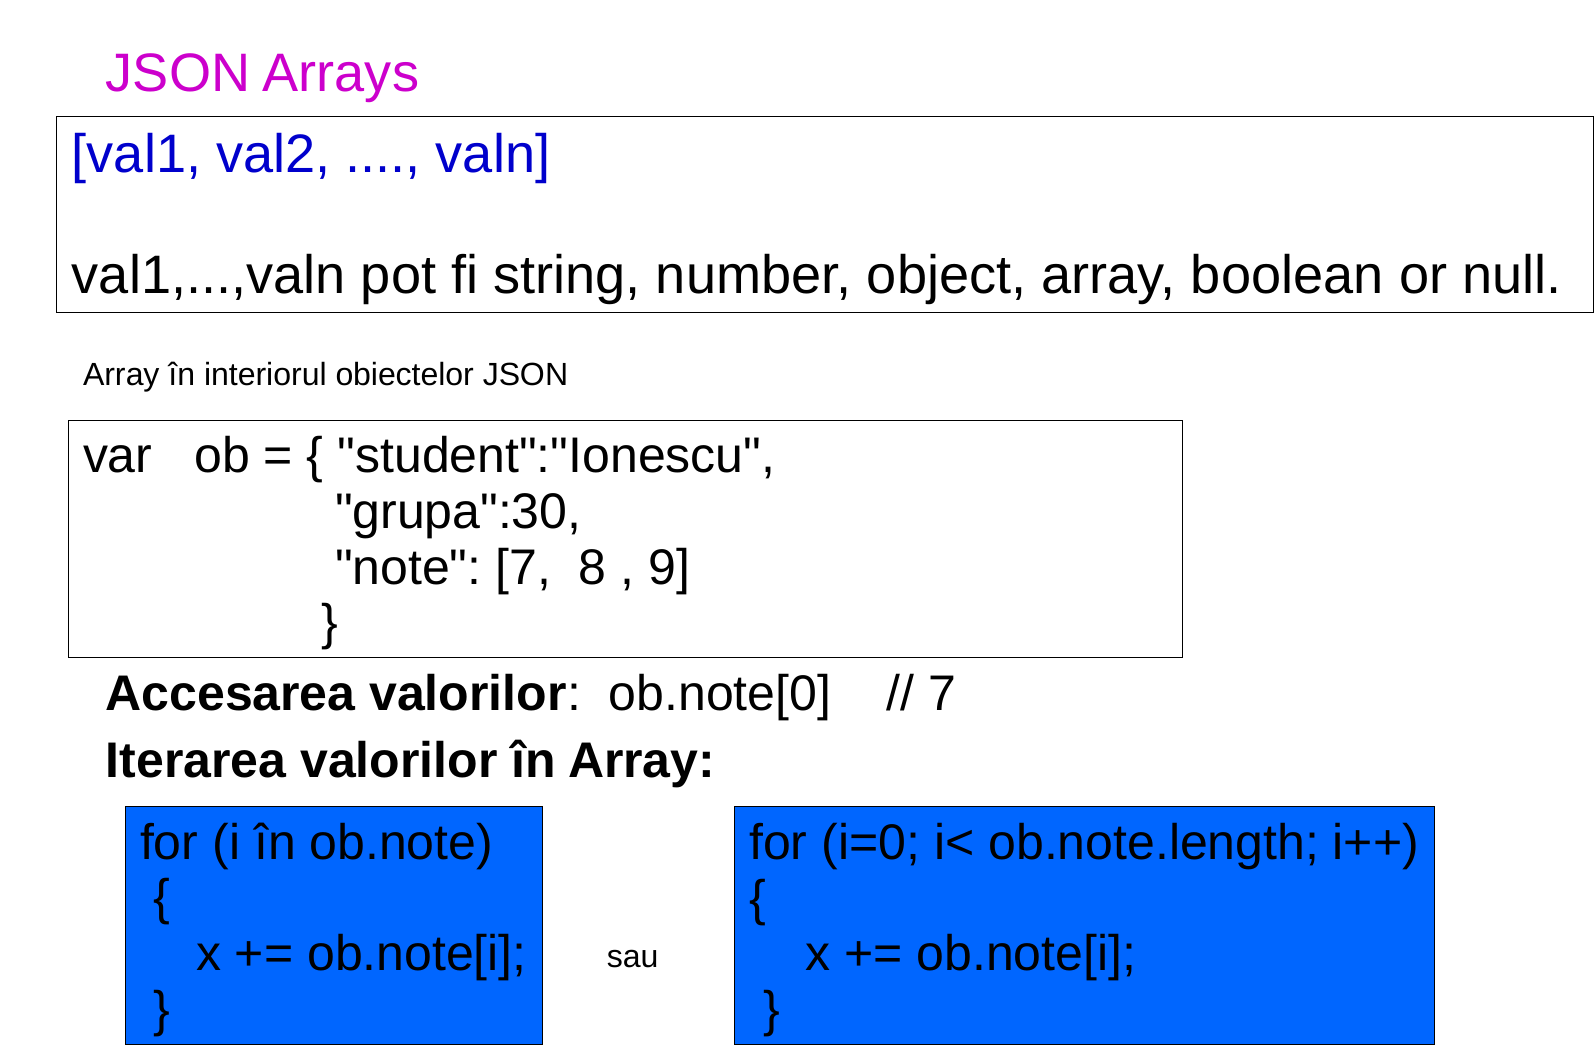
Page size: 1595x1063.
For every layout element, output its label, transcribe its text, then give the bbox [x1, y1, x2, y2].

text_box Array în interiorul obiectelor JSON [68, 349, 645, 401]
text_box Accesarea valorilor: ob.note[0] // 7 [91, 657, 973, 729]
text_box for (i în ob.note) { x += ob.note[i]; } [125, 806, 543, 1045]
text_box for (i=0; i< ob.note.length; i++) { x += ob.note[i]; } [734, 806, 1435, 1045]
text_box JSON Arrays [91, 35, 435, 111]
text_box var ob = { "student":"Ionescu", "grupa":30, "note": [7, 8 , 9] } [68, 420, 1183, 658]
text_box Iterarea valorilor în Array: [91, 724, 745, 832]
text_box sau [592, 931, 679, 983]
text_box [val1, val2, ...., valn] val1,...,valn pot fi string, number, object, array, boolean or null. [56, 116, 1594, 313]
